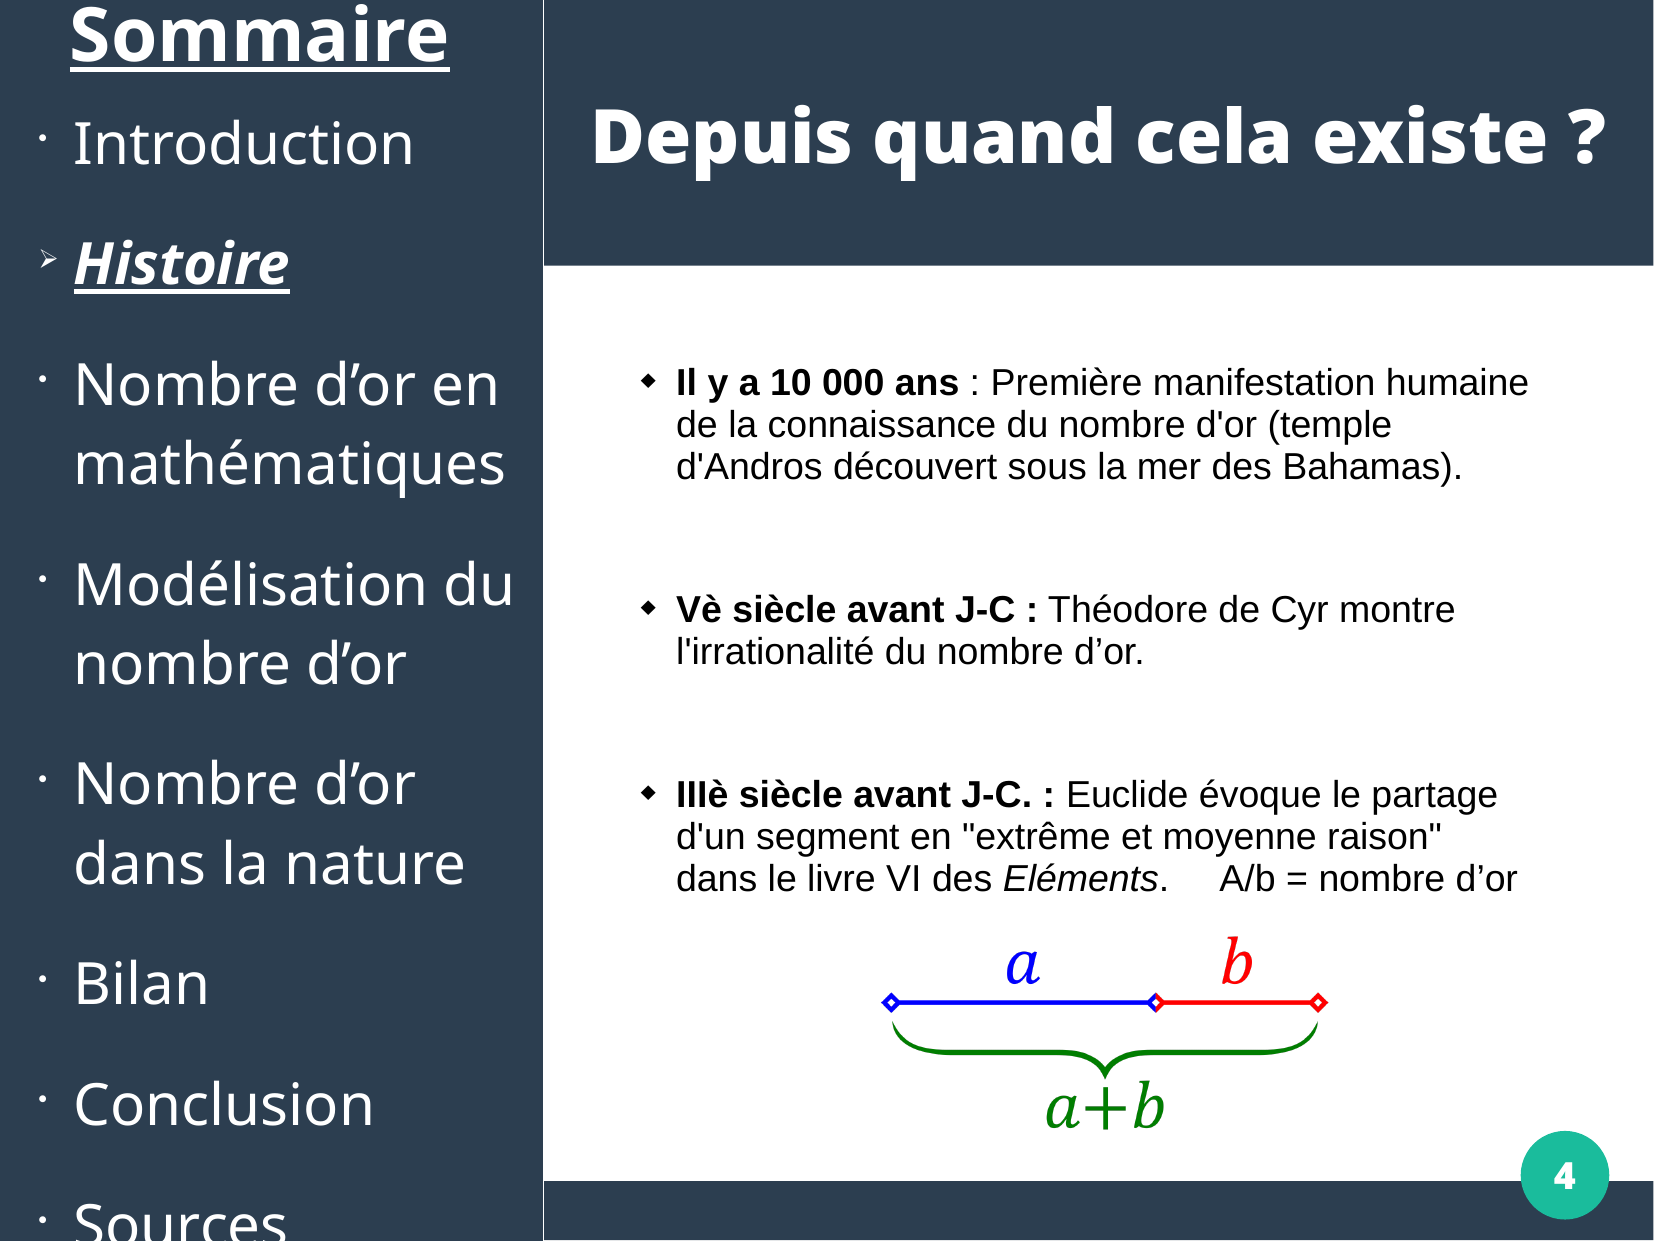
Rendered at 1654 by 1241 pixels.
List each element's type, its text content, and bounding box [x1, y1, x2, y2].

text_box Il y a 10 000 ans : Première manifestation humaine de la connaissance du nombre d'or (temple d'Andros découvert sous la mer des Bahamas). Vè siècle avant J-C : Théodore de Cyr montre l'irrationalité du nombre d’or. IIIè siècle avant J-C. : Euclide évoque le partage d'un segment en "extrême et moyenne raison" dans le livre VI des Eléments. A/b = nombre d’or [625, 354, 1548, 1241]
text_box Sommaire [0, 0, 532, 83]
picture [862, 921, 1347, 1155]
text_box [0, 0, 544, 1241]
title Depuis quand cela existe ? [590, 55, 1654, 213]
text_box Introduction Histoire Nombre d’or en mathématiques Modélisation du nombre d’or Nombre d’or dans la nature Bilan Conclusion Sources [23, 94, 556, 1241]
